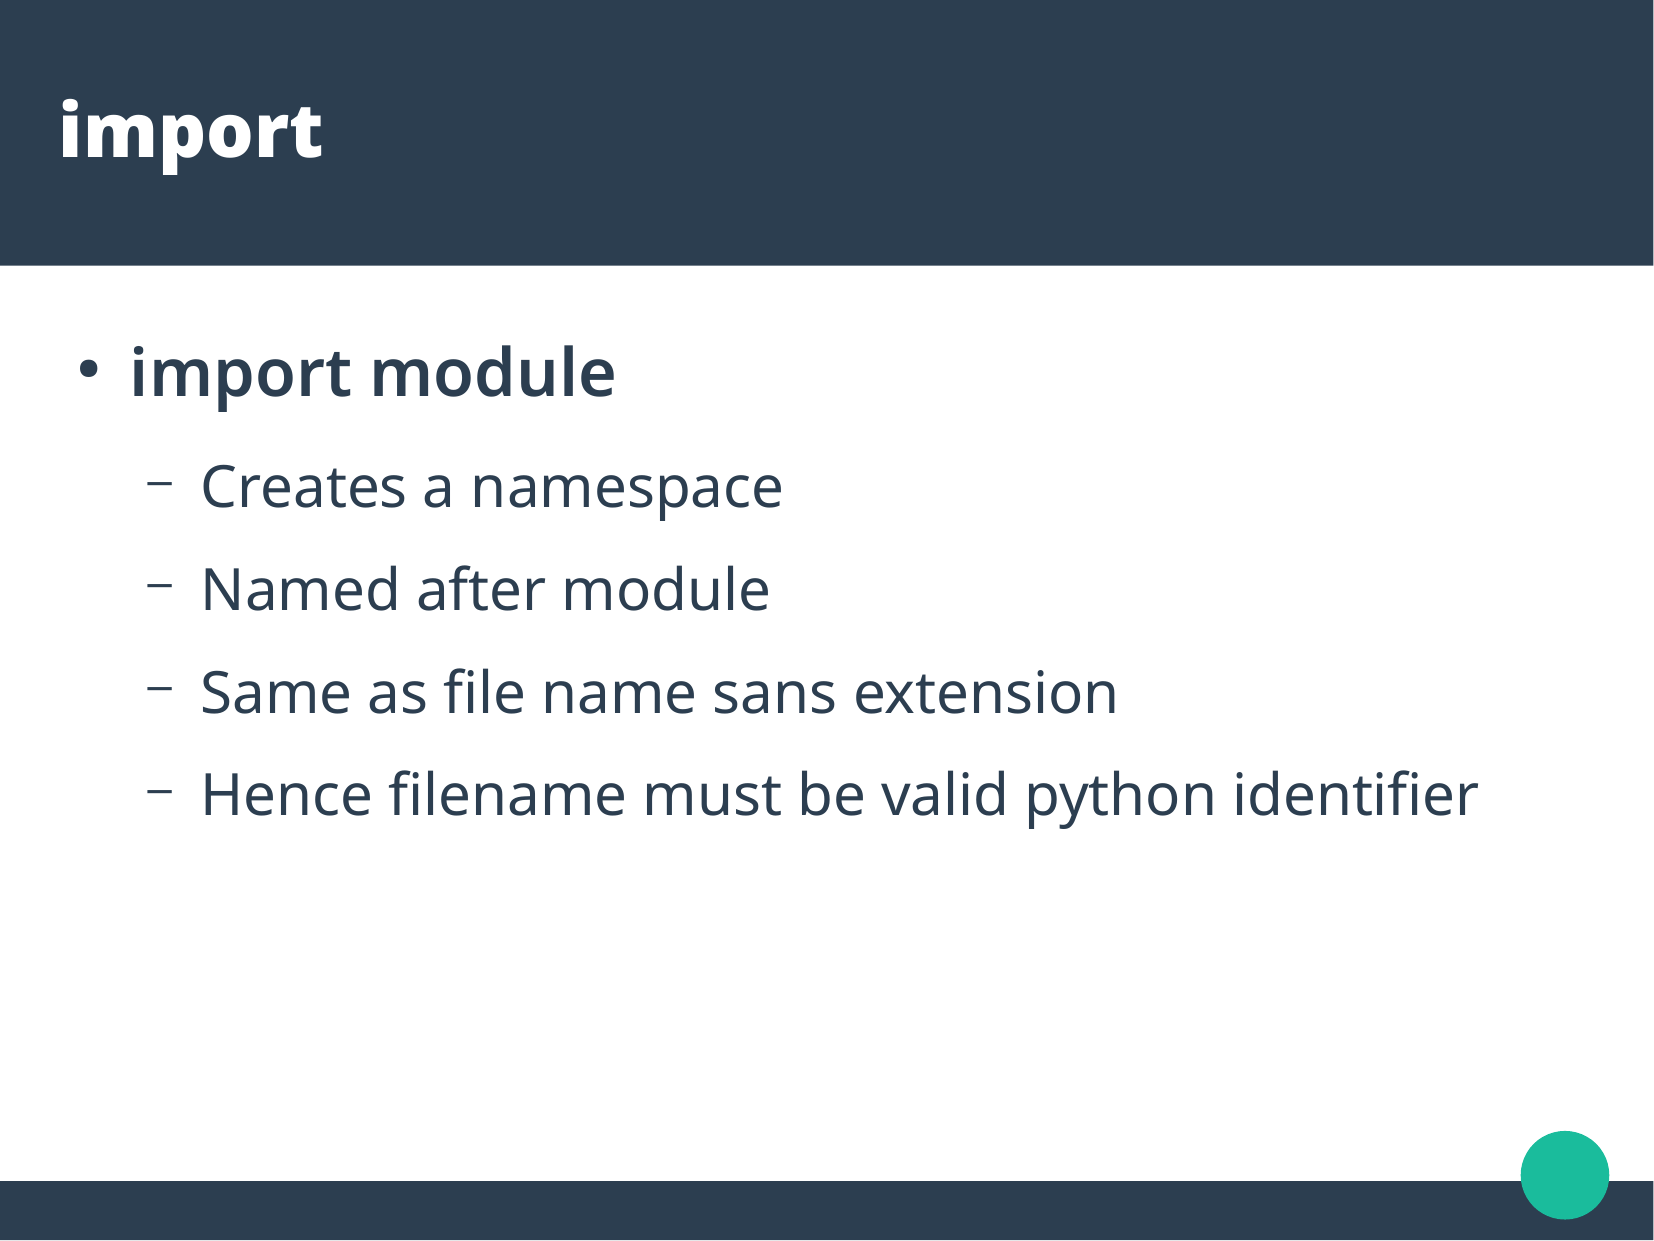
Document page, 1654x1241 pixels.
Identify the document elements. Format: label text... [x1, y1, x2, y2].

title import [59, 49, 1595, 207]
list import module Creates a namespace Named after module Same as file name sans extension Hence filename must be valid python identifier [59, 324, 1595, 1152]
